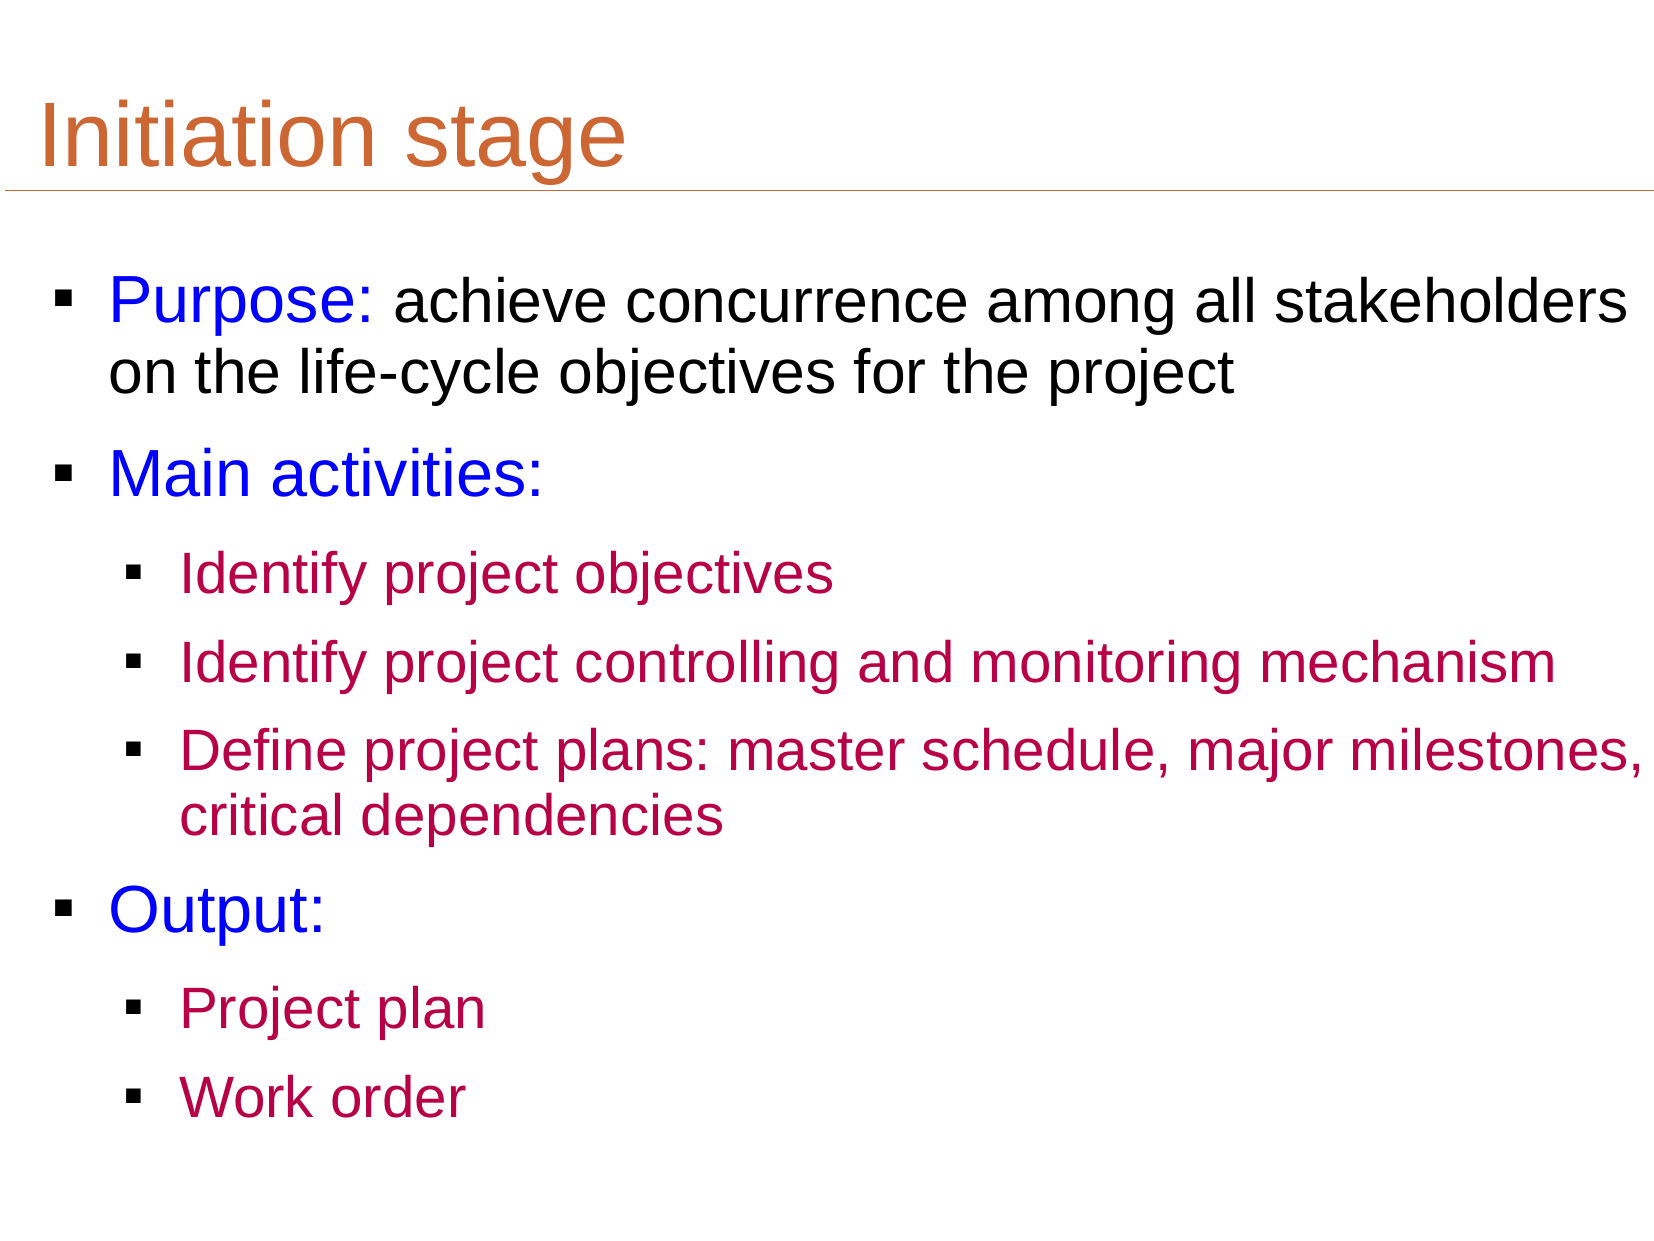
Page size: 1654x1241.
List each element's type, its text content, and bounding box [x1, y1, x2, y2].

title Initiation stage [37, 31, 1651, 239]
list Purpose: achieve concurrence among all stakeholders on the life-cycle objectives for the project Main activities: Identify project objectives Identify project controlling and monitoring mechanism Define project plans: master schedule, major milestones, critical dependencies Output: Project plan Work order [37, 262, 1651, 1163]
